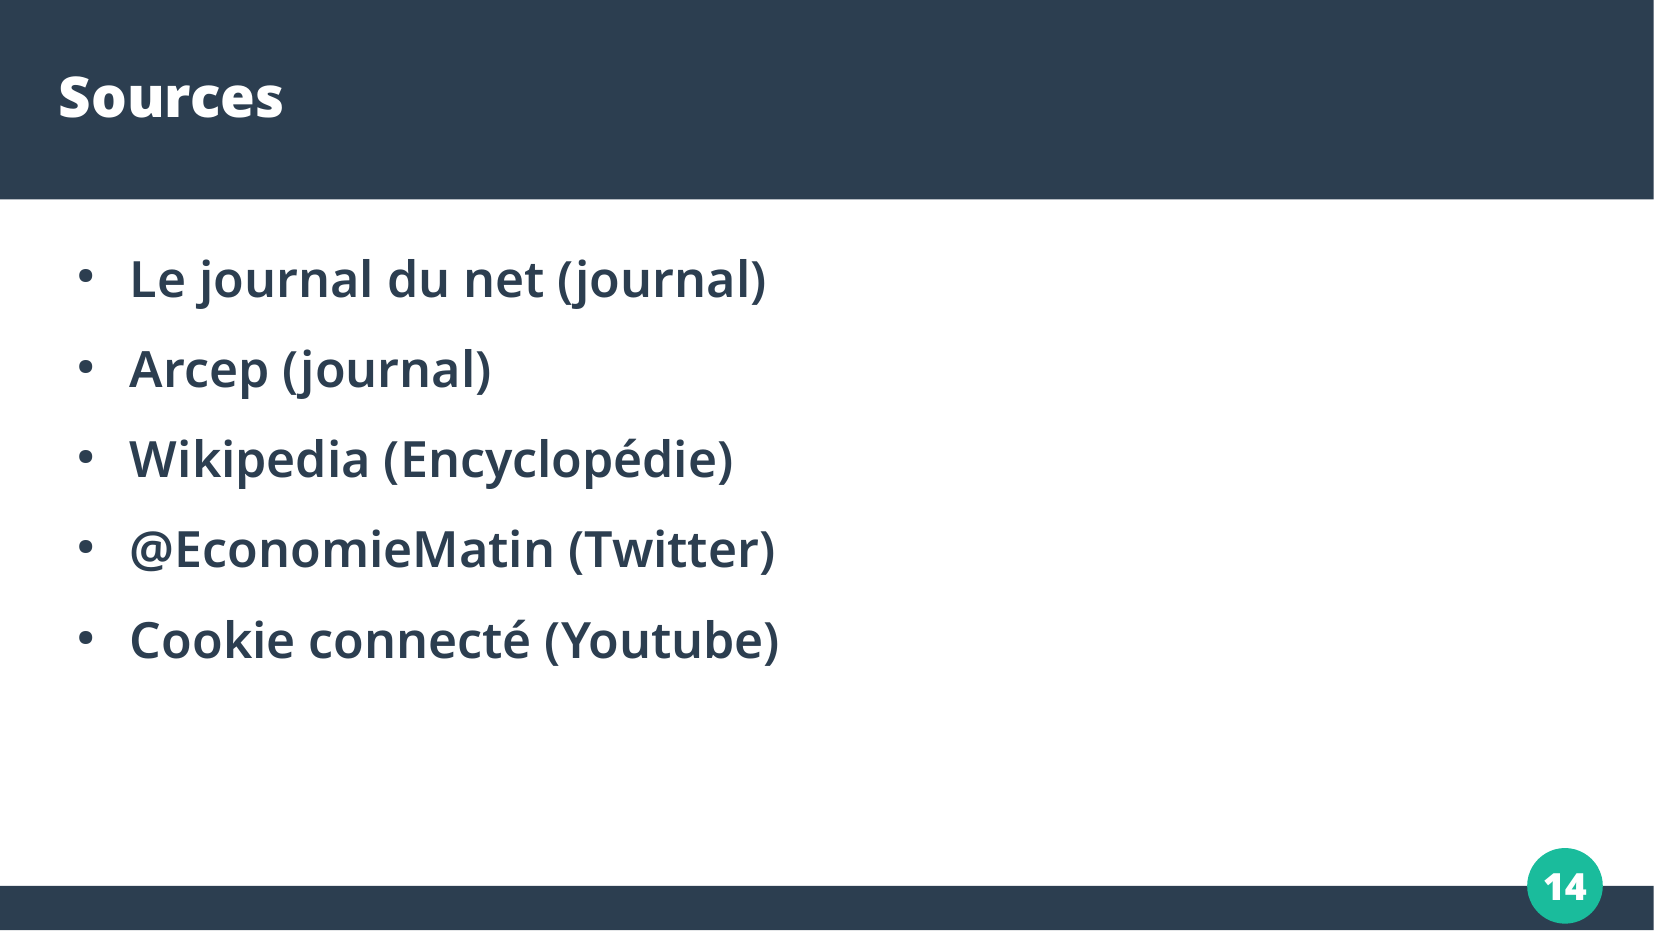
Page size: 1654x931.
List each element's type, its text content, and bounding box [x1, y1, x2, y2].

list Le journal du net (journal) Arcep (journal) Wikipedia (Encyclopédie) @EconomieMatin (Twitter) Cookie connecté (Youtube) [59, 243, 1595, 864]
title Sources [59, 37, 1595, 155]
